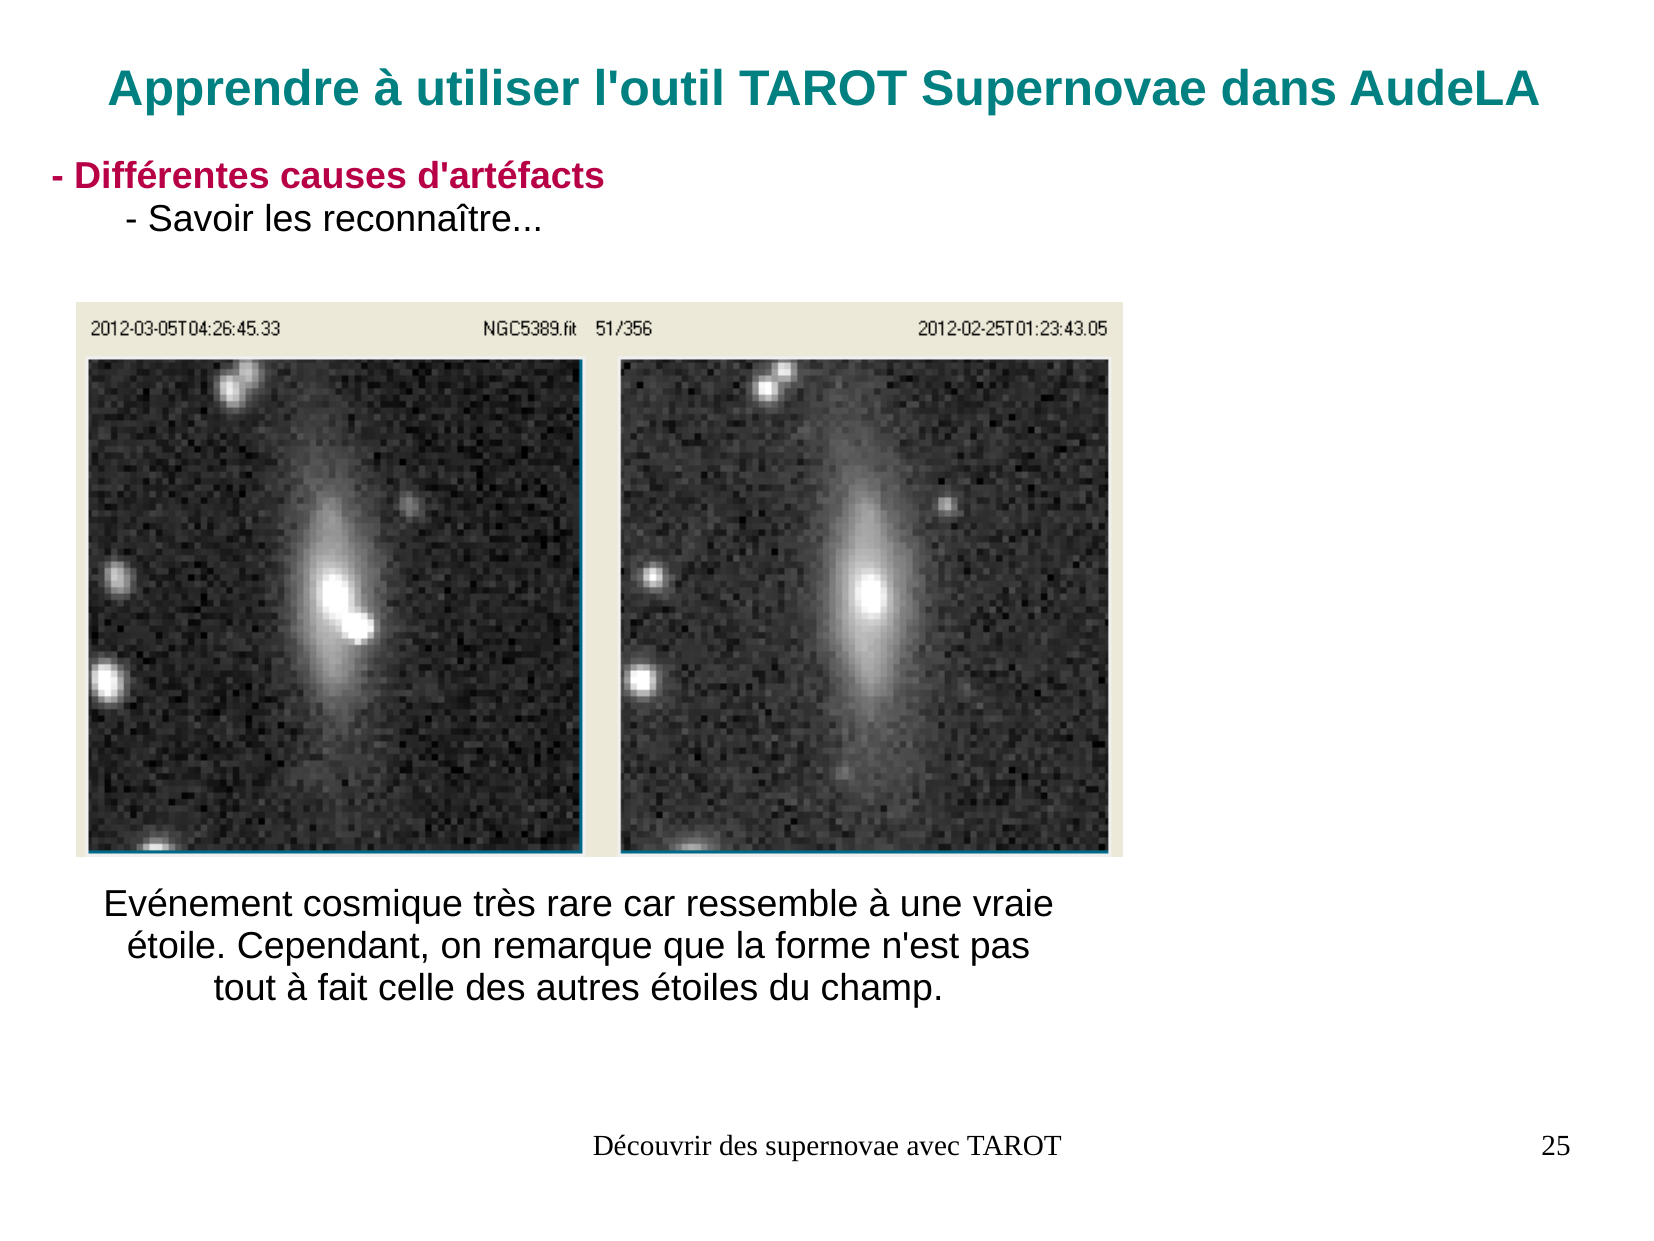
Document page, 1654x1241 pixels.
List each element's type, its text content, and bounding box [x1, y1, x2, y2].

text_box Evénement cosmique très rare car ressemble à une vraie étoile. Cependant, on remarque que la forme n'est pas tout à fait celle des autres étoiles du champ. [88, 875, 1069, 1017]
picture [76, 302, 1123, 857]
text_box Apprendre à utiliser l'outil TAROT Supernovae dans AudeLA [92, 53, 1557, 125]
text_box - Différentes causes d'artéfacts - Savoir les reconnaître... [36, 147, 621, 248]
